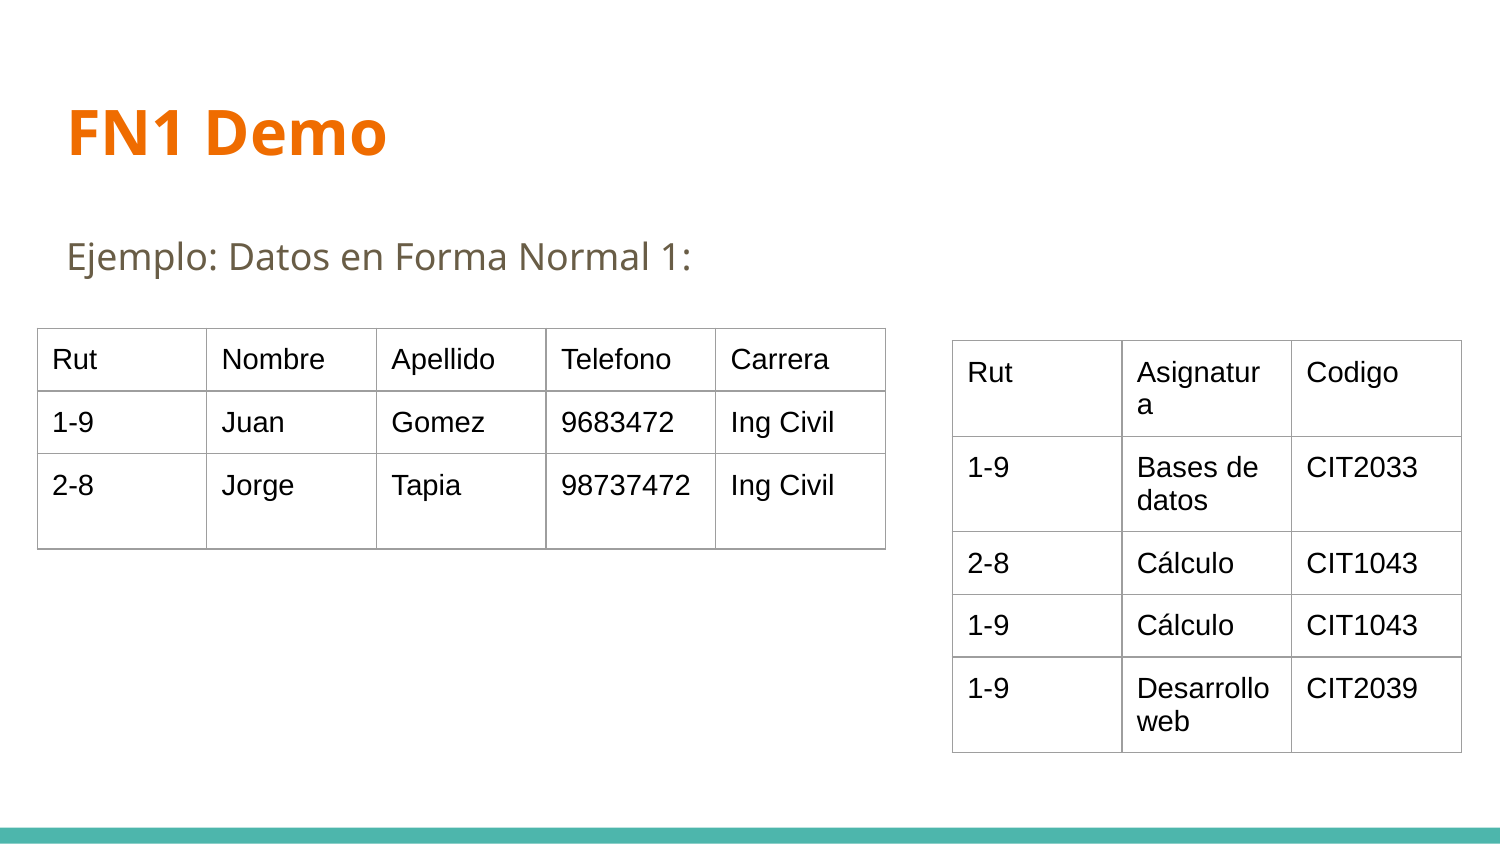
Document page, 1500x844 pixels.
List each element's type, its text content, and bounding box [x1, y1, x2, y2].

table_cell Desarrollo web [1123, 658, 1291, 752]
table_cell 1-9 [38, 392, 206, 453]
table_cell 9683472 [547, 392, 715, 453]
table_cell CIT1043 [1292, 595, 1461, 656]
table_cell CIT2033 [1292, 437, 1461, 531]
table_cell 98737472 [547, 454, 715, 548]
table_cell Gomez [377, 392, 545, 453]
table_cell Ing Civil [716, 392, 885, 453]
table_cell Cálculo [1123, 595, 1291, 656]
table_header Nombre [207, 329, 376, 390]
table_header Asignatura [1123, 341, 1291, 436]
title FN1 Demo [51, 72, 1449, 189]
table_header Telefono [547, 329, 715, 390]
table_cell Juan [207, 392, 376, 453]
table_cell CIT1043 [1292, 532, 1461, 594]
table_cell 2-8 [953, 532, 1121, 594]
table_header Codigo [1292, 341, 1461, 436]
list Ejemplo: Datos en Forma Normal 1: [51, 207, 1449, 750]
table_cell 1-9 [953, 658, 1121, 752]
table_header Carrera [716, 329, 885, 390]
table_cell Tapia [377, 454, 545, 548]
table_cell Bases de datos [1123, 437, 1291, 531]
table_cell 1-9 [953, 437, 1121, 531]
table_cell Ing Civil [716, 454, 885, 548]
table_cell 1-9 [953, 595, 1121, 656]
table_cell Jorge [207, 454, 376, 548]
table_cell 2-8 [38, 454, 206, 548]
table_header Rut [953, 341, 1121, 436]
table_cell CIT2039 [1292, 658, 1461, 752]
table_header Rut [38, 329, 206, 390]
table_header Apellido [377, 329, 545, 390]
table_cell Cálculo [1123, 532, 1291, 594]
